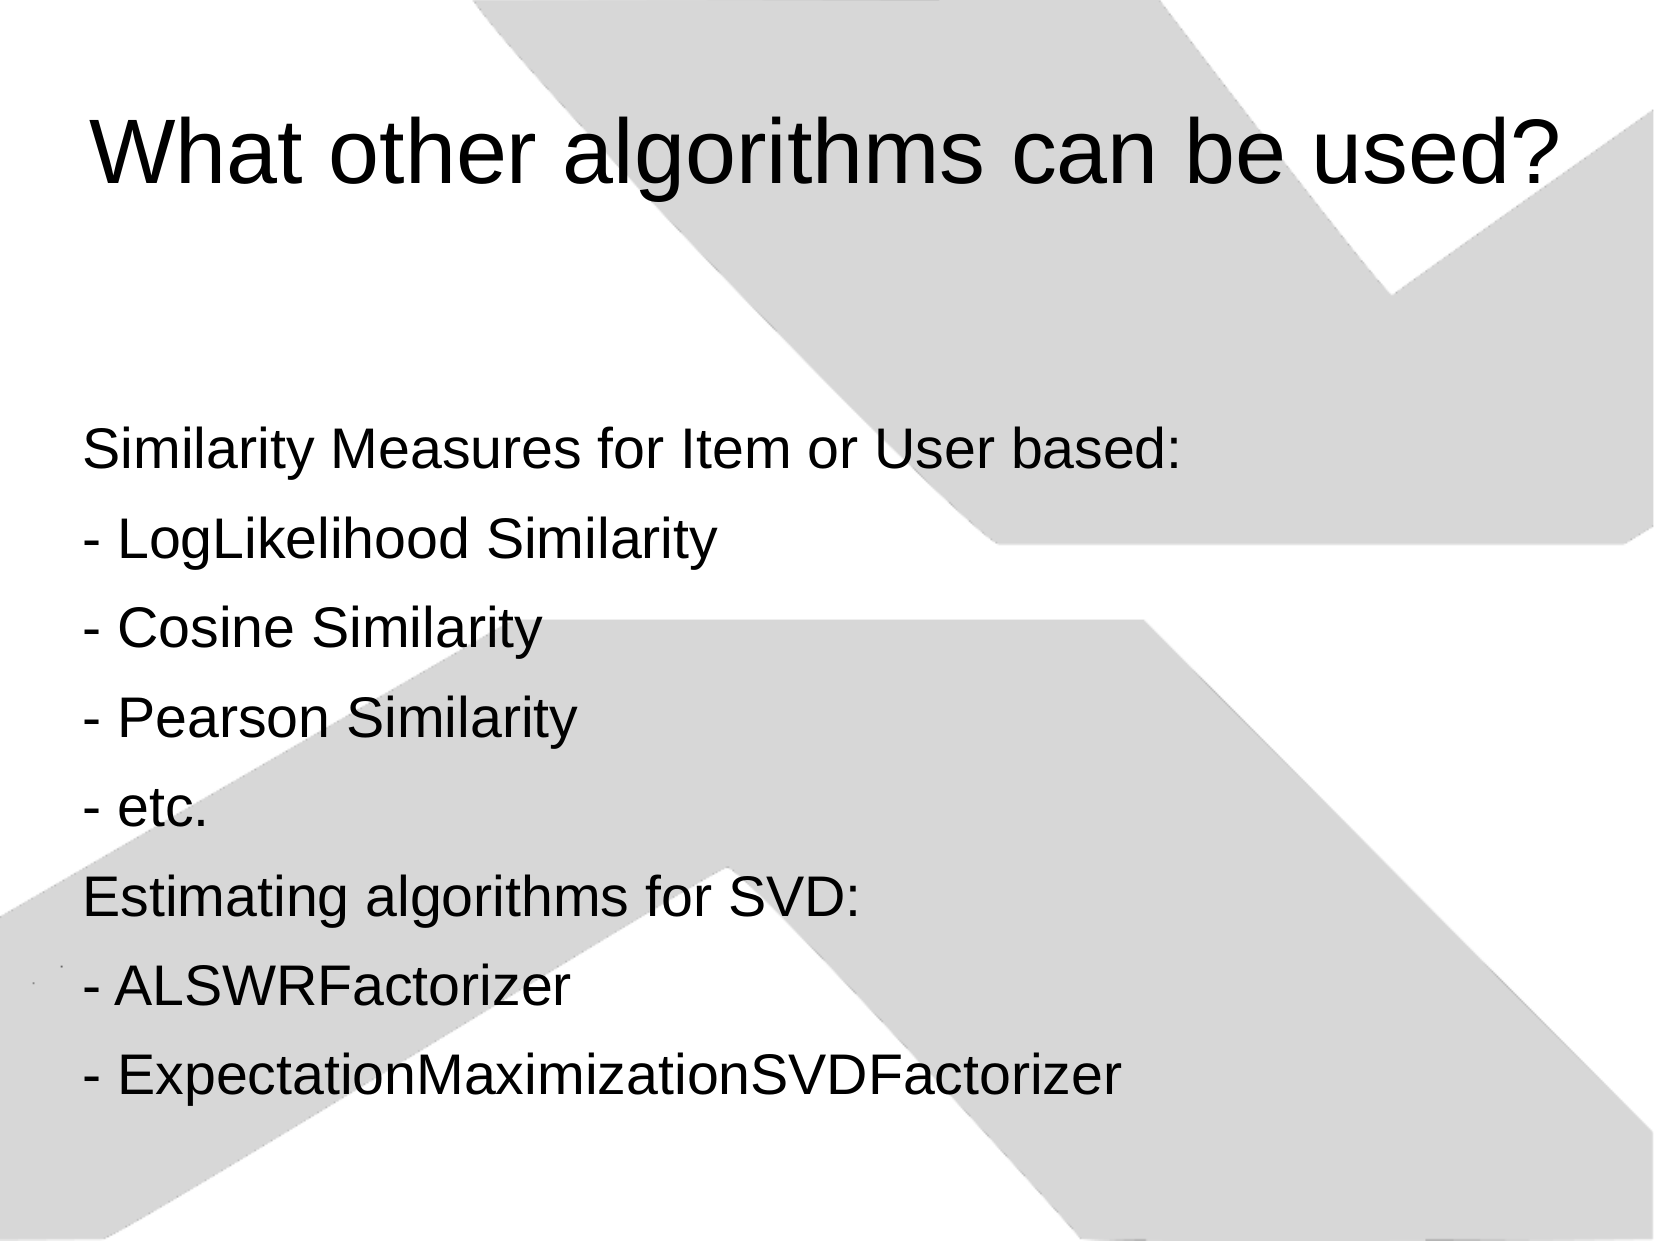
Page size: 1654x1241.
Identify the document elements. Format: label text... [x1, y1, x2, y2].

title What other algorithms can be used? [82, 49, 1571, 257]
picture [0, 0, 1654, 1241]
list Similarity Measures for Item or User based: - LogLikelihood Similarity - Cosine Similarity - Pearson Similarity - etc. Estimating algorithms for SVD: - ALSWRFactorizer - ExpectationMaximizationSVDFactorizer [82, 413, 1571, 1109]
